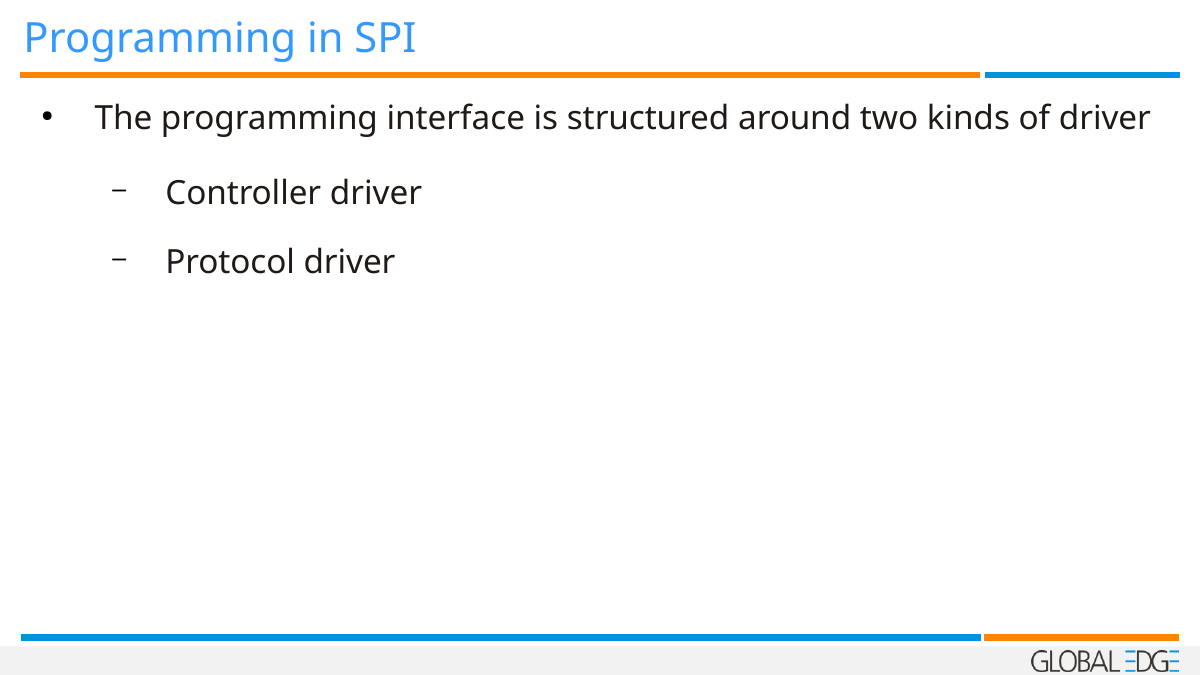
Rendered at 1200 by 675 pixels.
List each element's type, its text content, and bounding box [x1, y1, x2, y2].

list The programming interface is structured around two kinds of driver Controller driver Protocol driver [23, 94, 1170, 626]
picture [1031, 650, 1179, 672]
title Programming in SPI [12, 9, 1088, 63]
